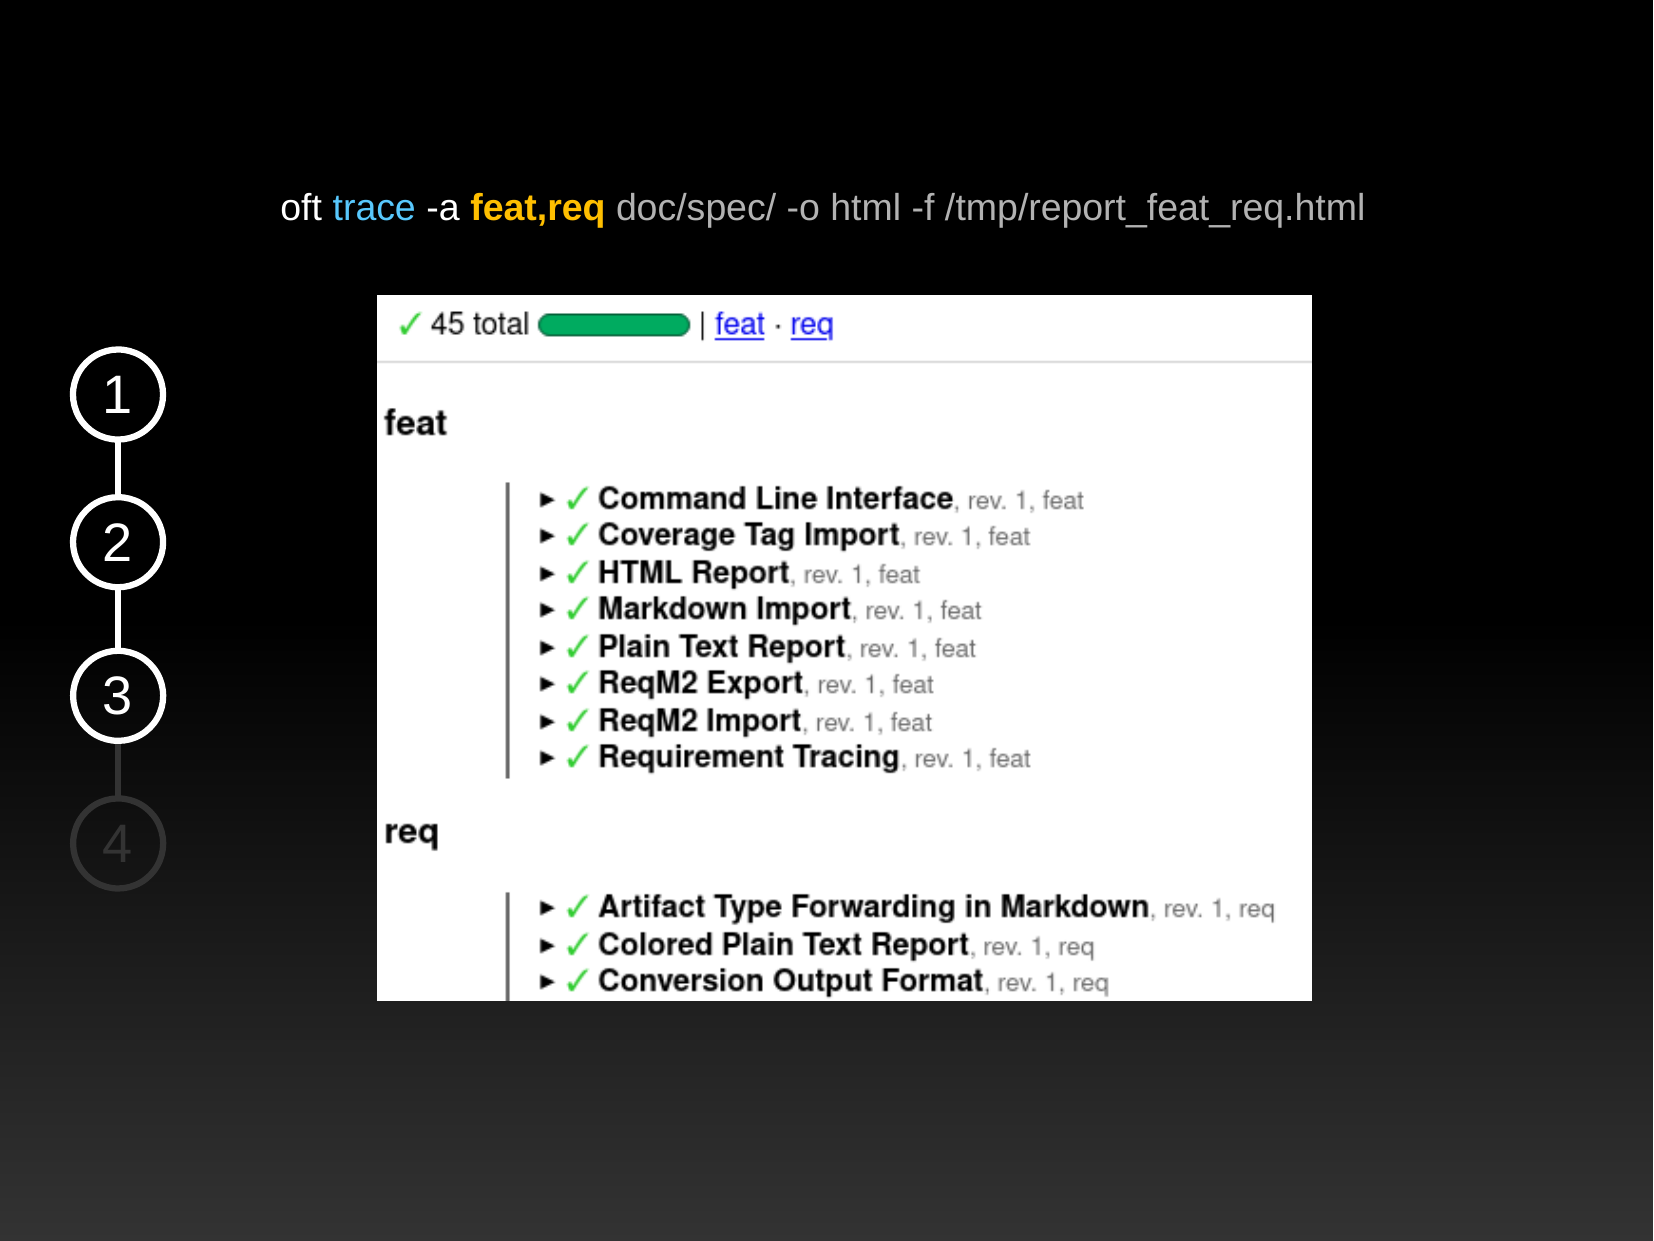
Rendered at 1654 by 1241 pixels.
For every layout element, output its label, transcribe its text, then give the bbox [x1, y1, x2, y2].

text_box 3 [73, 650, 164, 741]
text_box 4 [73, 798, 164, 889]
text_box oft trace -a feat,req doc/spec/ -o html -f /tmp/report_feat_req.html [265, 179, 1394, 237]
picture [377, 295, 1312, 1001]
text_box 2 [73, 497, 164, 588]
text_box 1 [72, 349, 164, 440]
